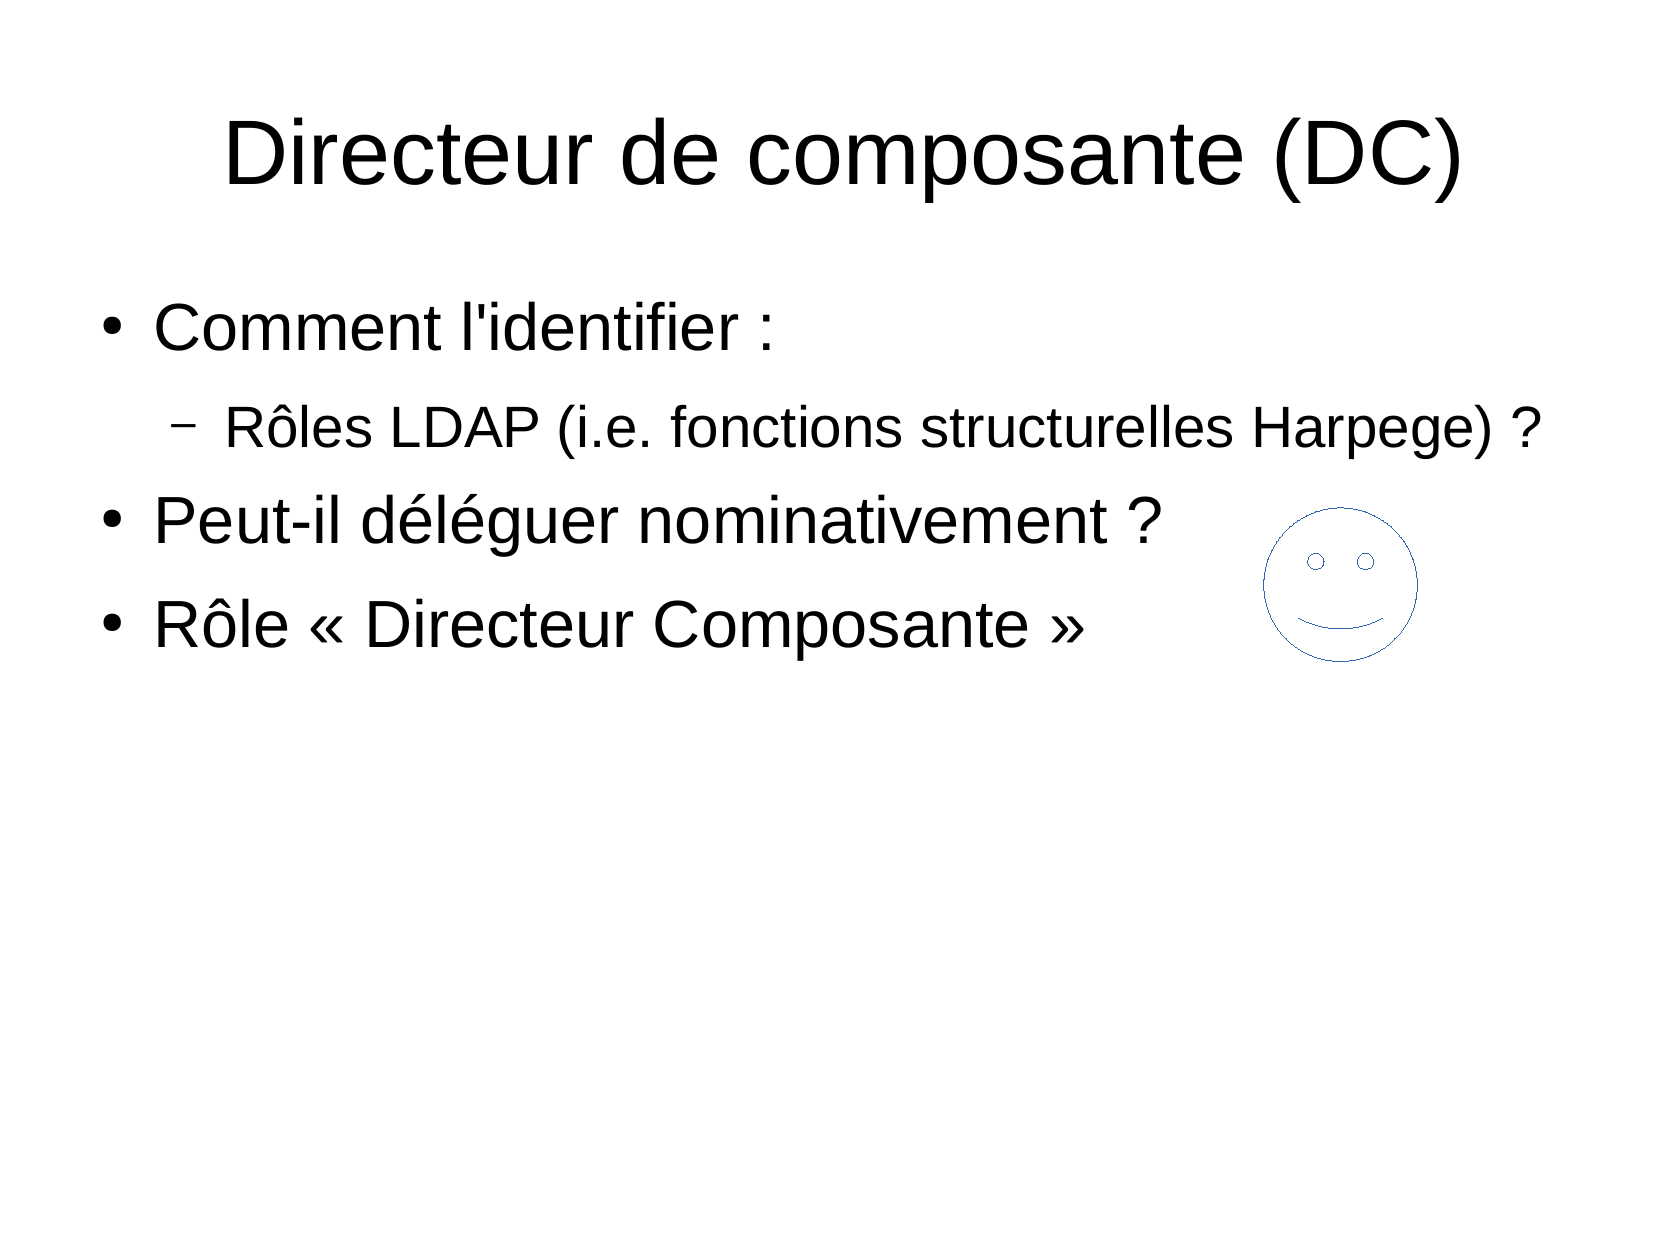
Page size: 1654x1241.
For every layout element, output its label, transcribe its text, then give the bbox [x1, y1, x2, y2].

list Comment l'identifier : Rôles LDAP (i.e. fonctions structurelles Harpege) ? Peut-il déléguer nominativement ? Rôle « Directeur Composante » [82, 290, 1571, 1010]
title Directeur de composante (DC) [82, 49, 1571, 257]
